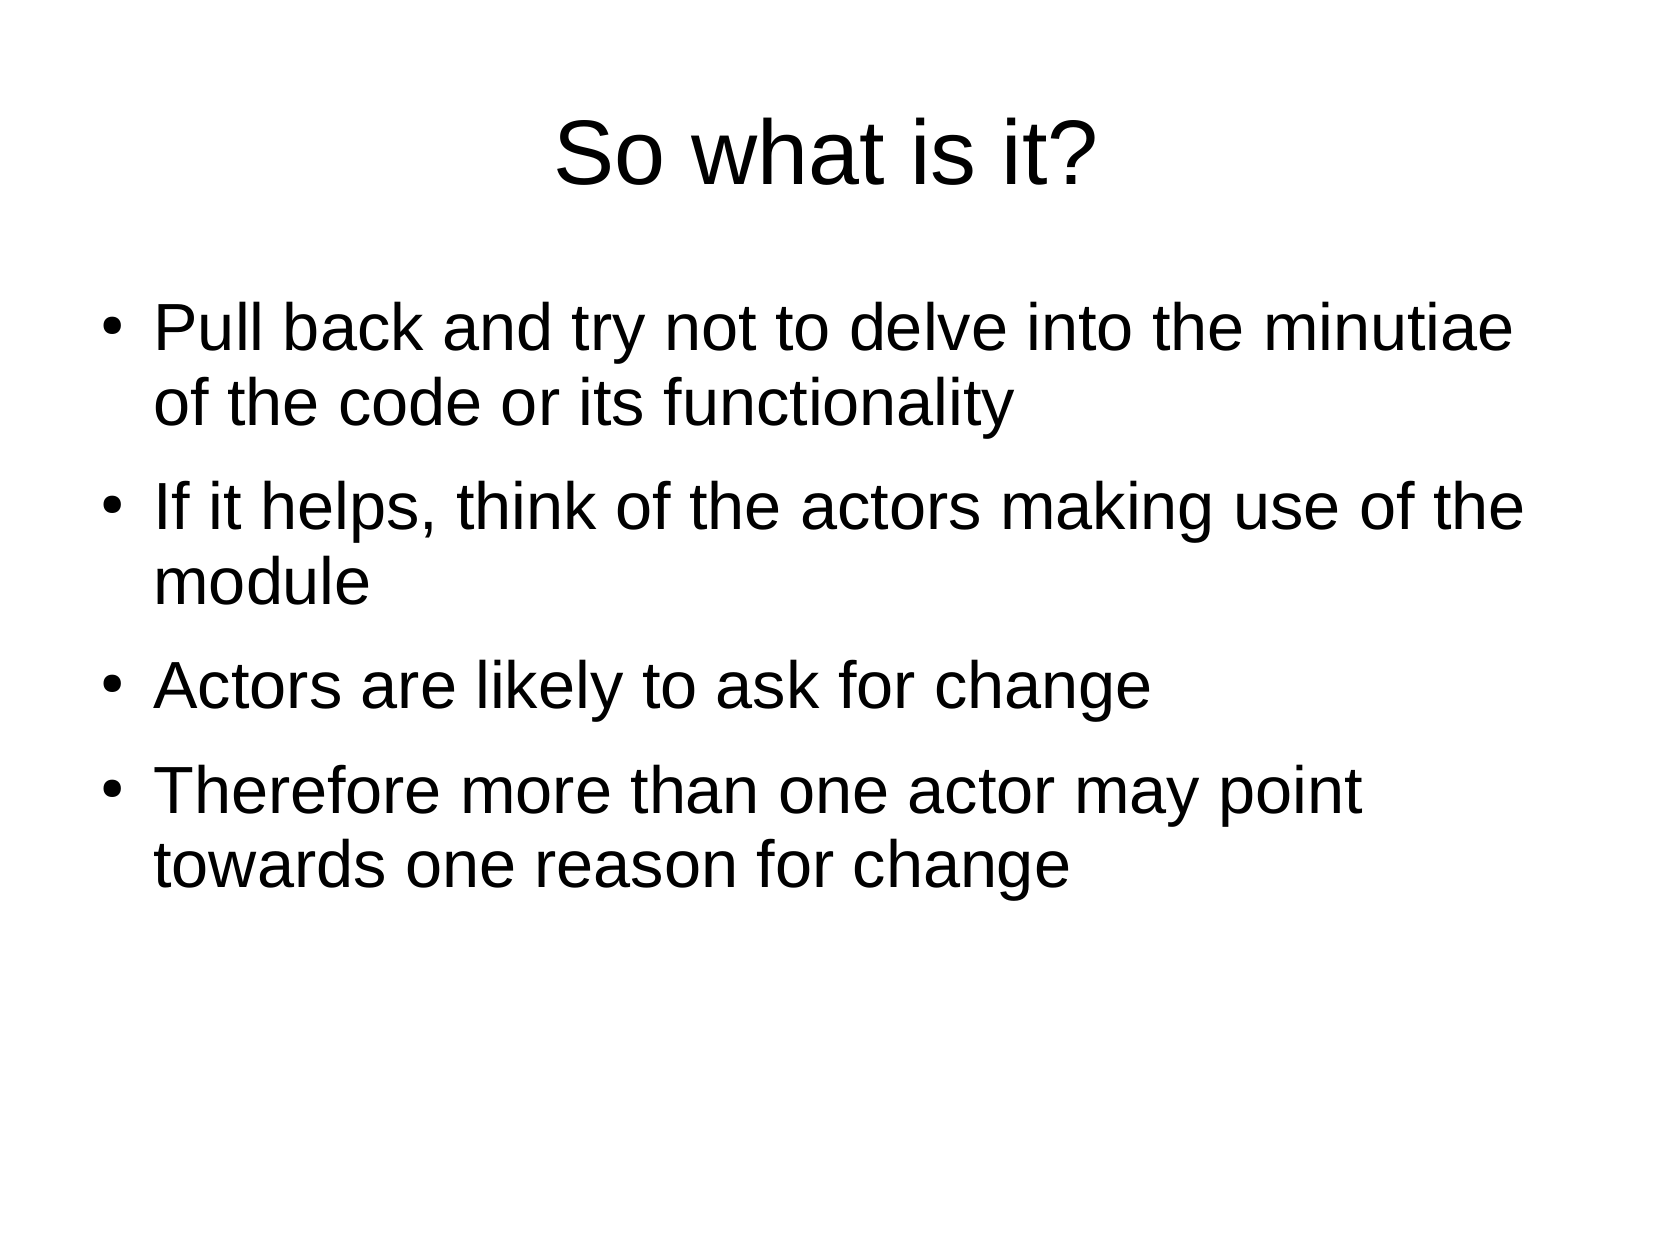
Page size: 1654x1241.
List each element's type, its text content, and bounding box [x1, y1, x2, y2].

list Pull back and try not to delve into the minutiae of the code or its functionality If it helps, think of the actors making use of the module Actors are likely to ask for change Therefore more than one actor may point towards one reason for change [82, 290, 1571, 1010]
title So what is it? [82, 49, 1571, 257]
